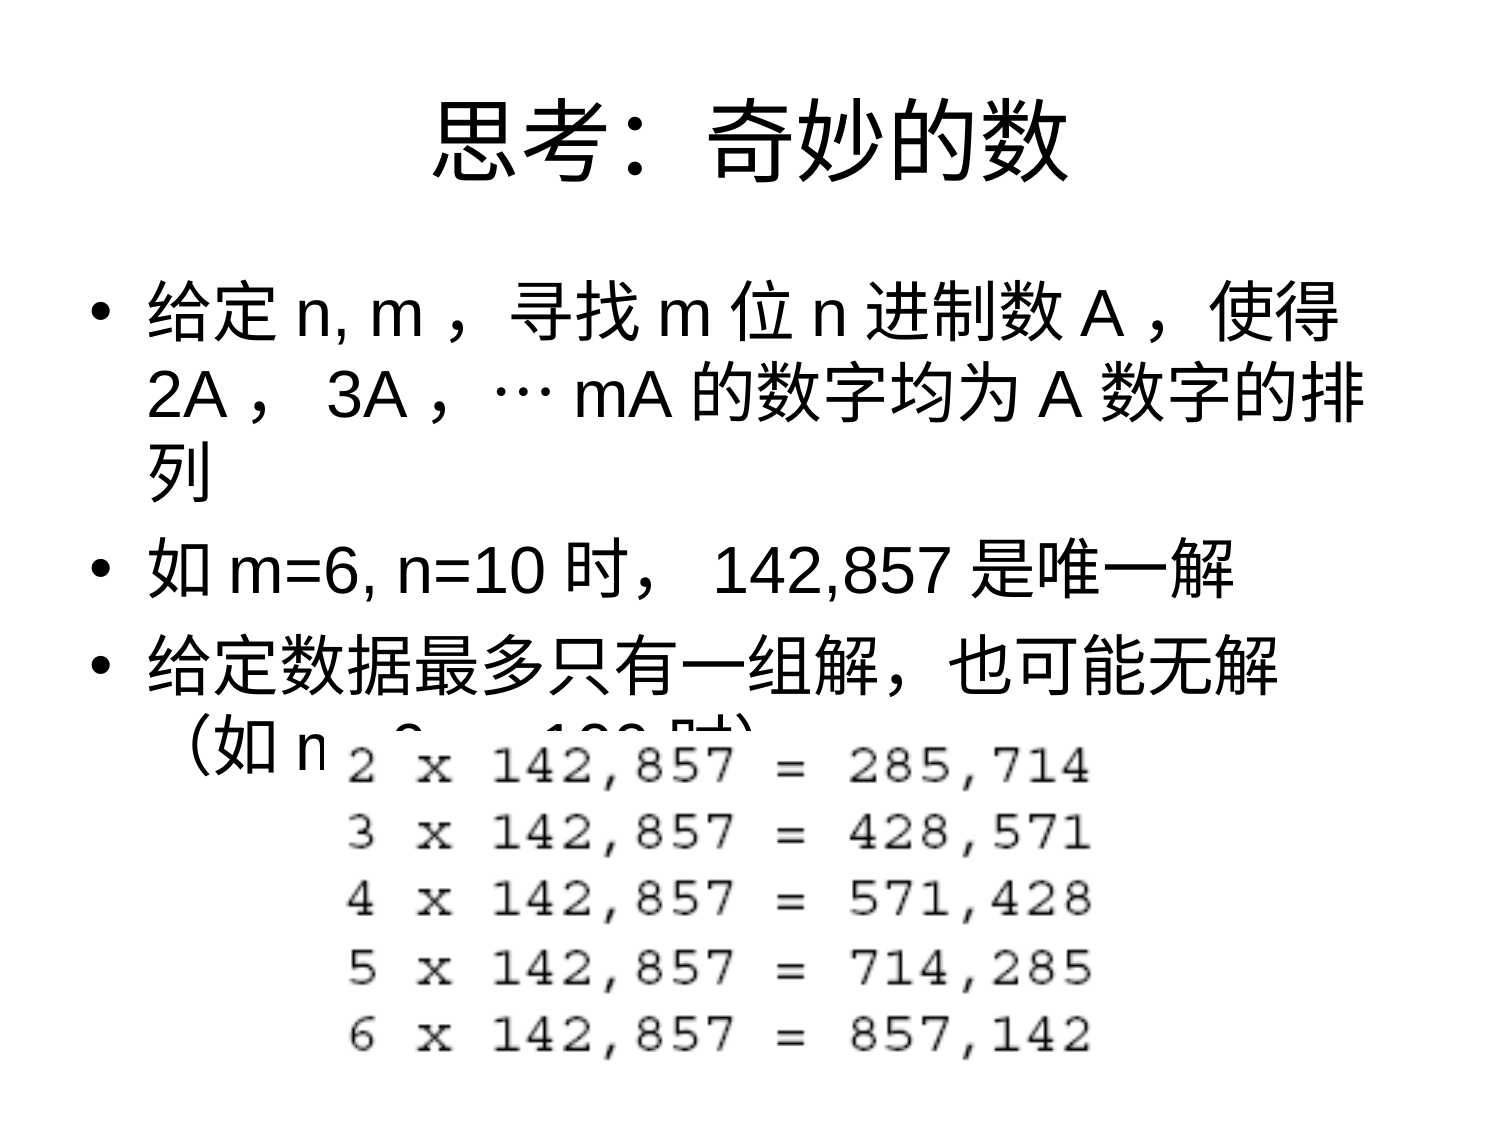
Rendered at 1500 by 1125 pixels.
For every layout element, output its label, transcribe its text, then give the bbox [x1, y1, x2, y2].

title 思考：奇妙的数 [75, 45, 1426, 233]
picture [324, 731, 1126, 1075]
list 给定n, m，寻找m位n进制数A，使得2A，3A，…mA的数字均为A数字的排列 如m=6, n=10时，142,857是唯一解 给定数据最多只有一组解，也可能无解（如m=6, n=100时） [75, 262, 1426, 1006]
